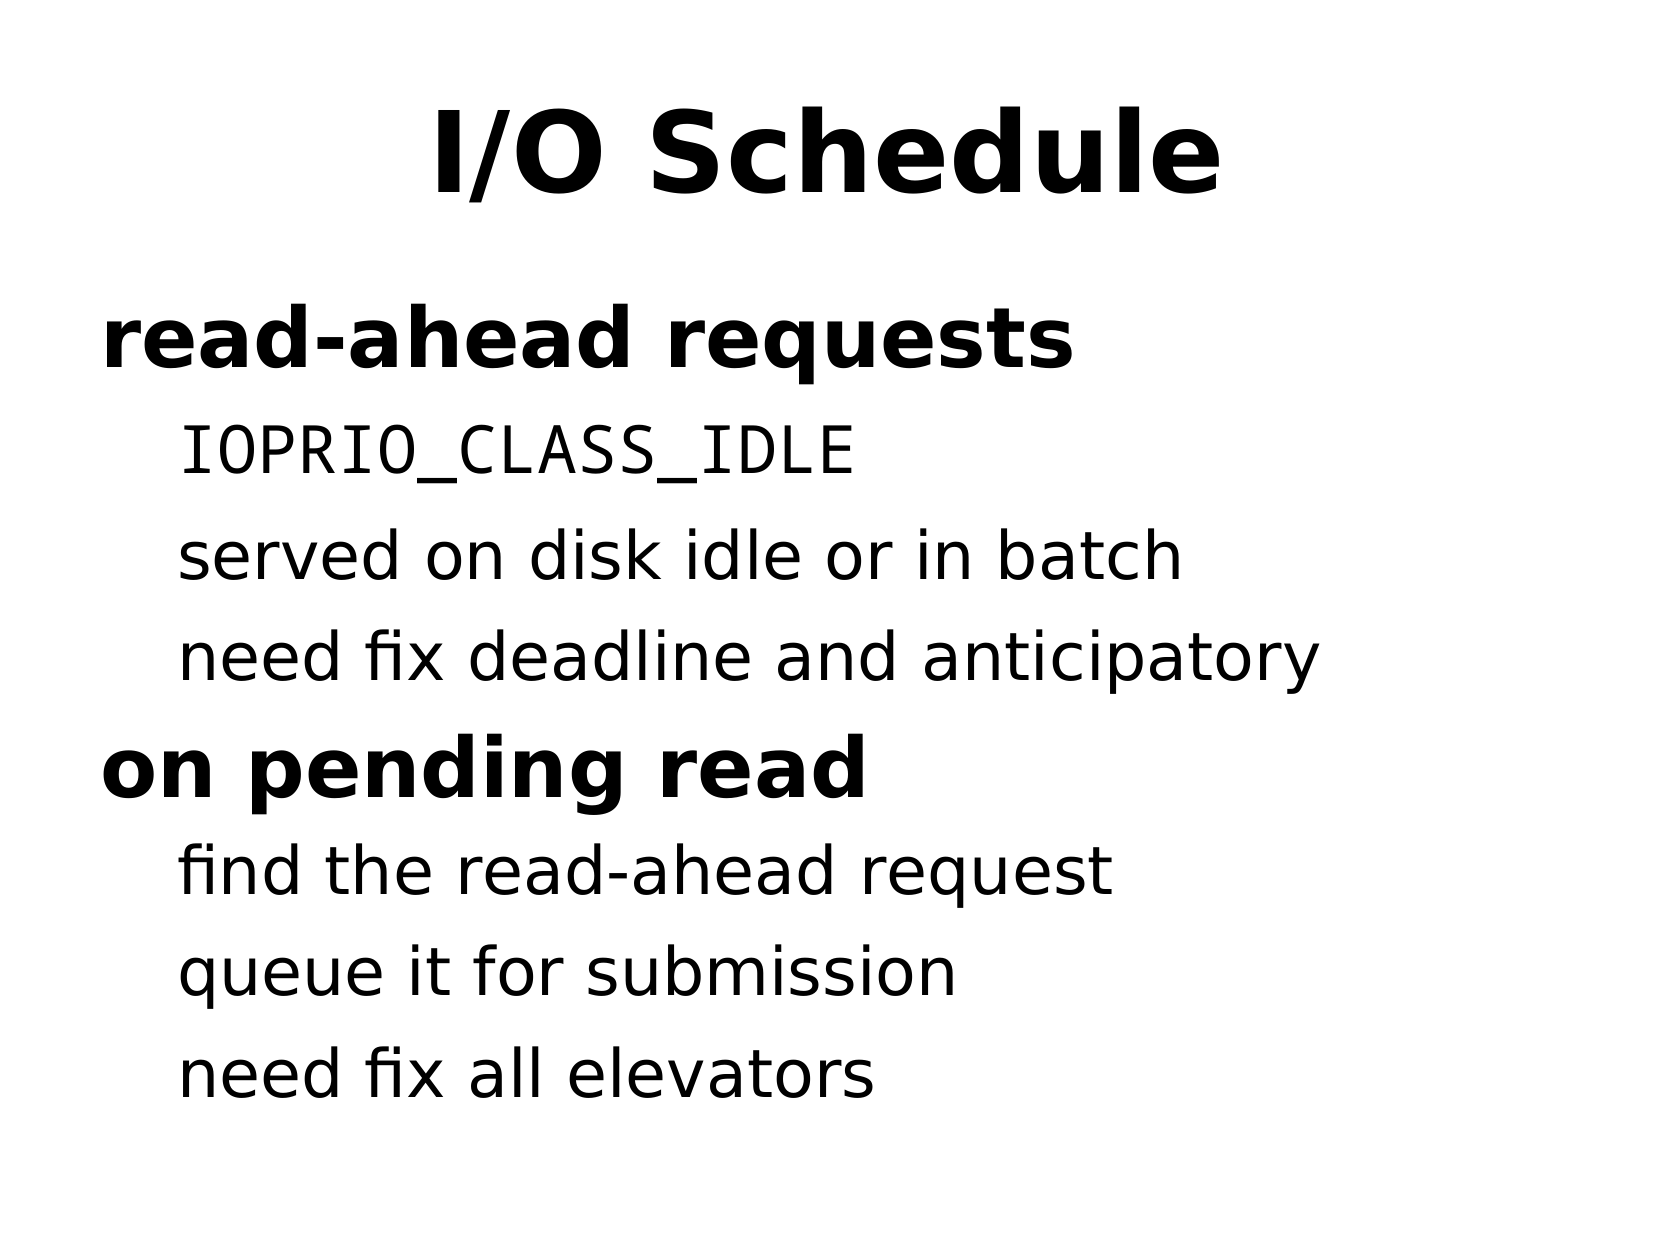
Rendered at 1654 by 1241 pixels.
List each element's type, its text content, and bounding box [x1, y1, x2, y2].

title I/O Schedule [82, 49, 1571, 257]
list read-ahead requests IOPRIO_CLASS_IDLE served on disk idle or in batch need fix deadline and anticipatory on pending read find the read-ahead request queue it for submission need fix all elevators [82, 290, 1571, 1109]
